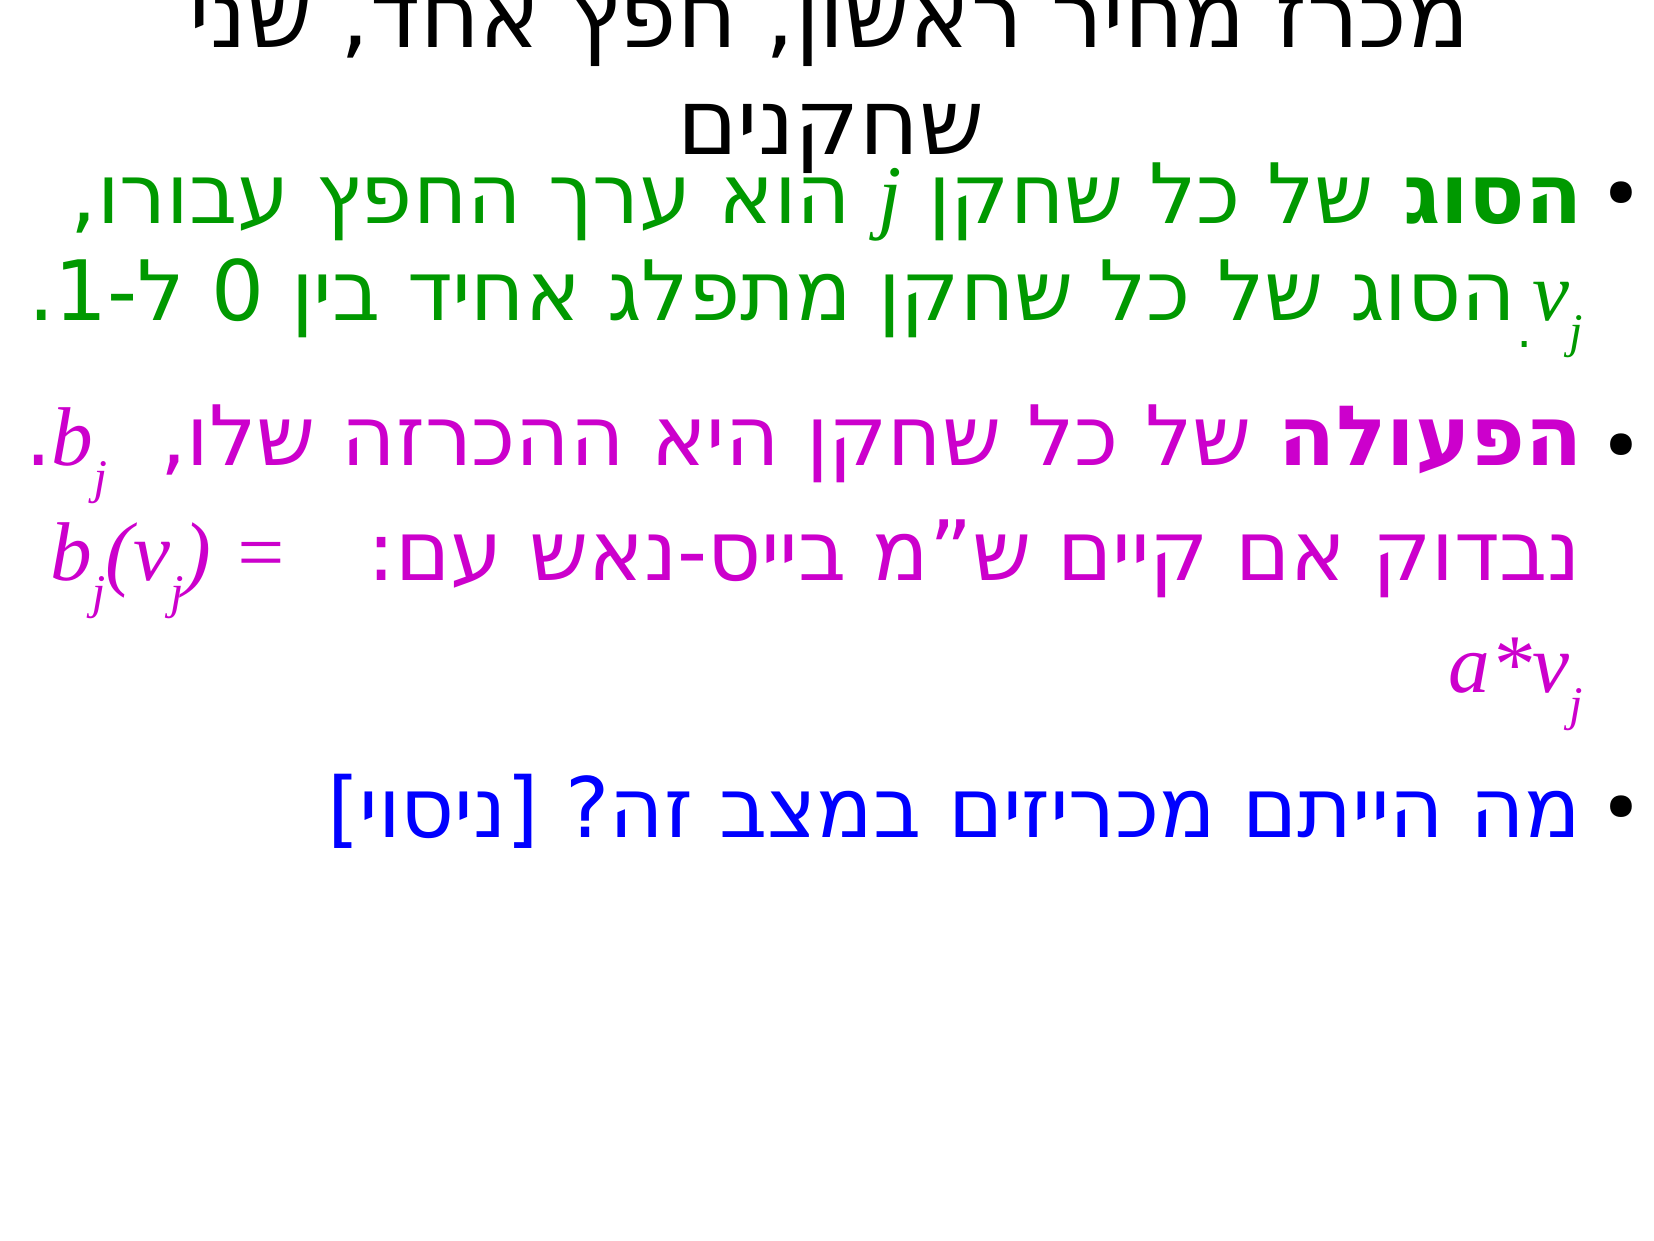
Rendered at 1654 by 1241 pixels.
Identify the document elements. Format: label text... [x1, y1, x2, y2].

title מכרז מחיר ראשון, חפץ אחד, שני שחקנים [86, 17, 1576, 121]
list הסוג של כל שחקן j הוא ערך החפץ עבורו, vj.הסוג של כל שחקן מתפלג אחיד בין 0 ל-1. הפעולה של כל שחקן היא ההכרזה שלו, bj.נבדוק אם קיים ש”מ בייס-נאש עם: bj(vj) = a*vj מה הייתם מכריזים במצב זה? [ניסוי] [0, 145, 1654, 1216]
